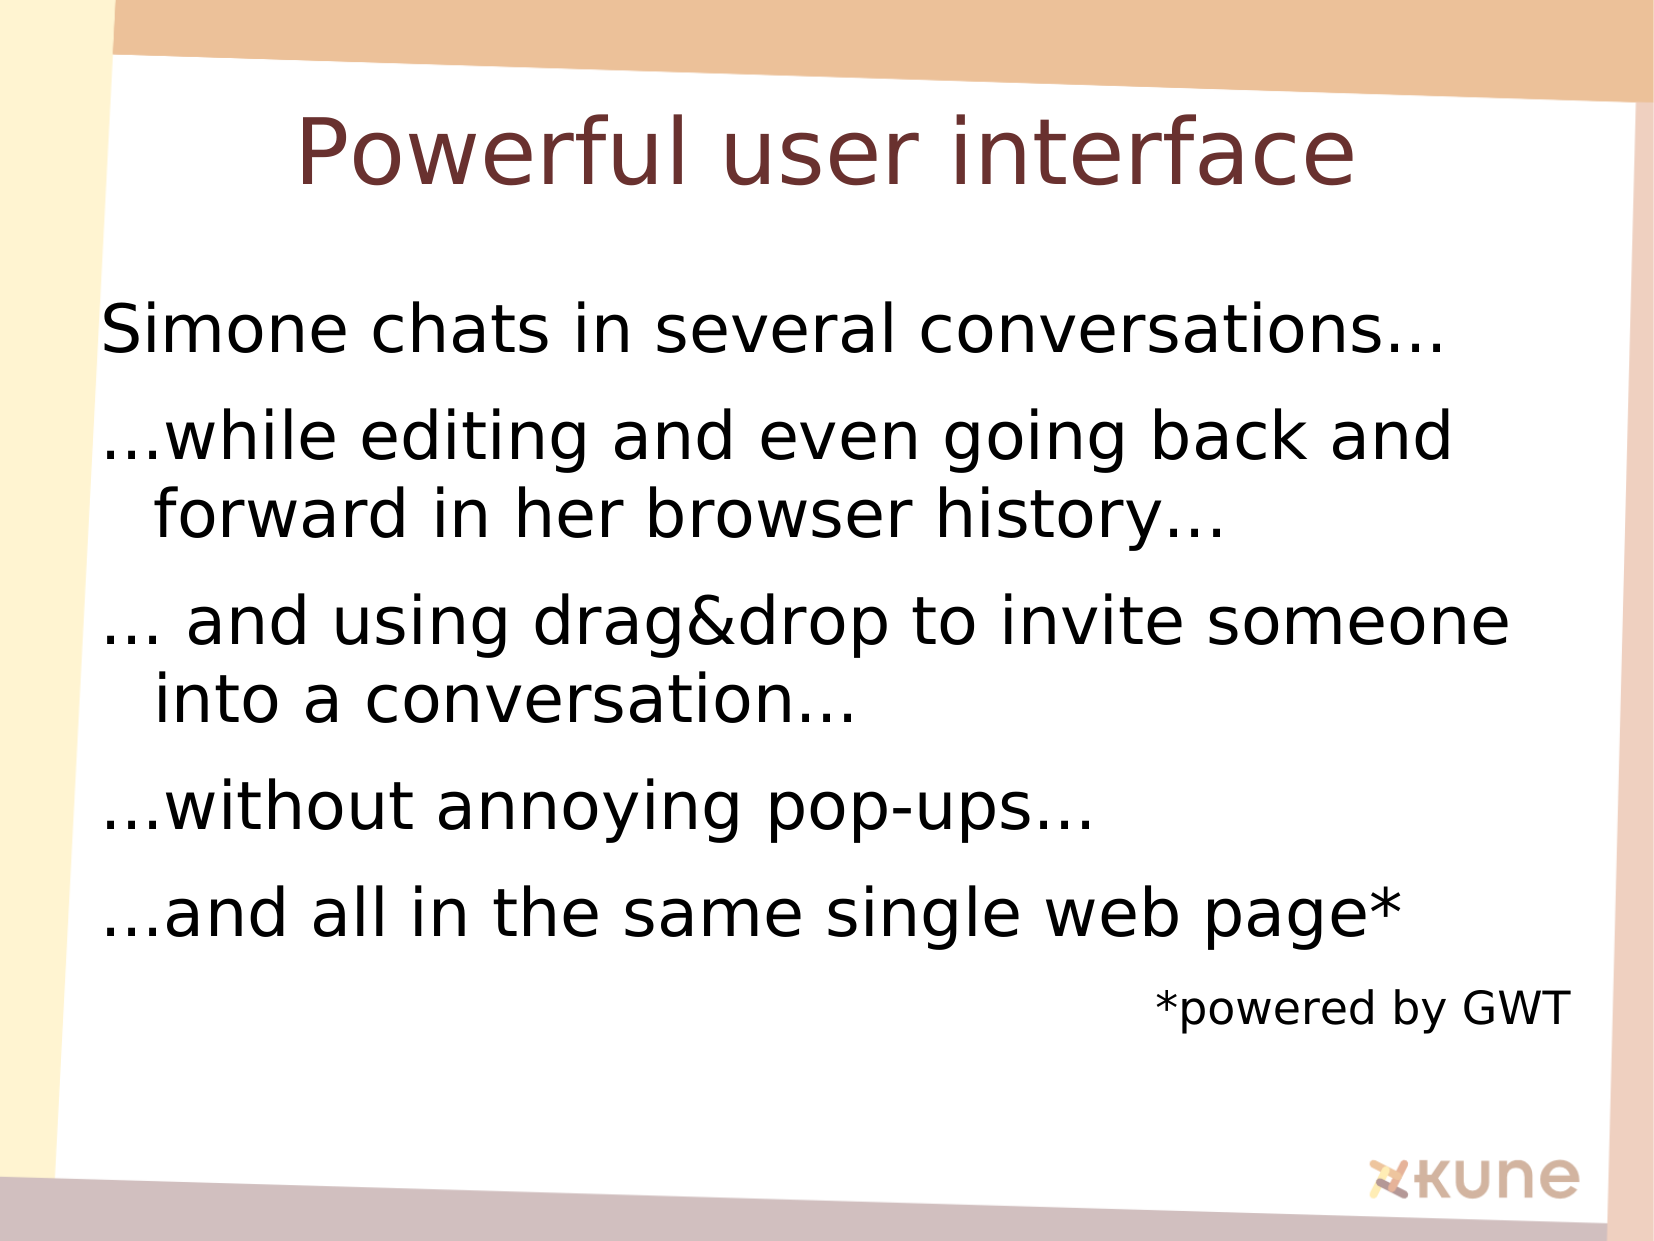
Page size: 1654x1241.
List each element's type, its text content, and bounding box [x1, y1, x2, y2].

title Powerful user interface [82, 56, 1571, 250]
list Simone chats in several conversations... ...while editing and even going back and forward in her browser history... ... and using drag&drop to invite someone into a conversation... ...without annoying pop-ups... ...and all in the same single web page* *powered by GWT [82, 290, 1571, 1094]
picture [0, 0, 1654, 1241]
